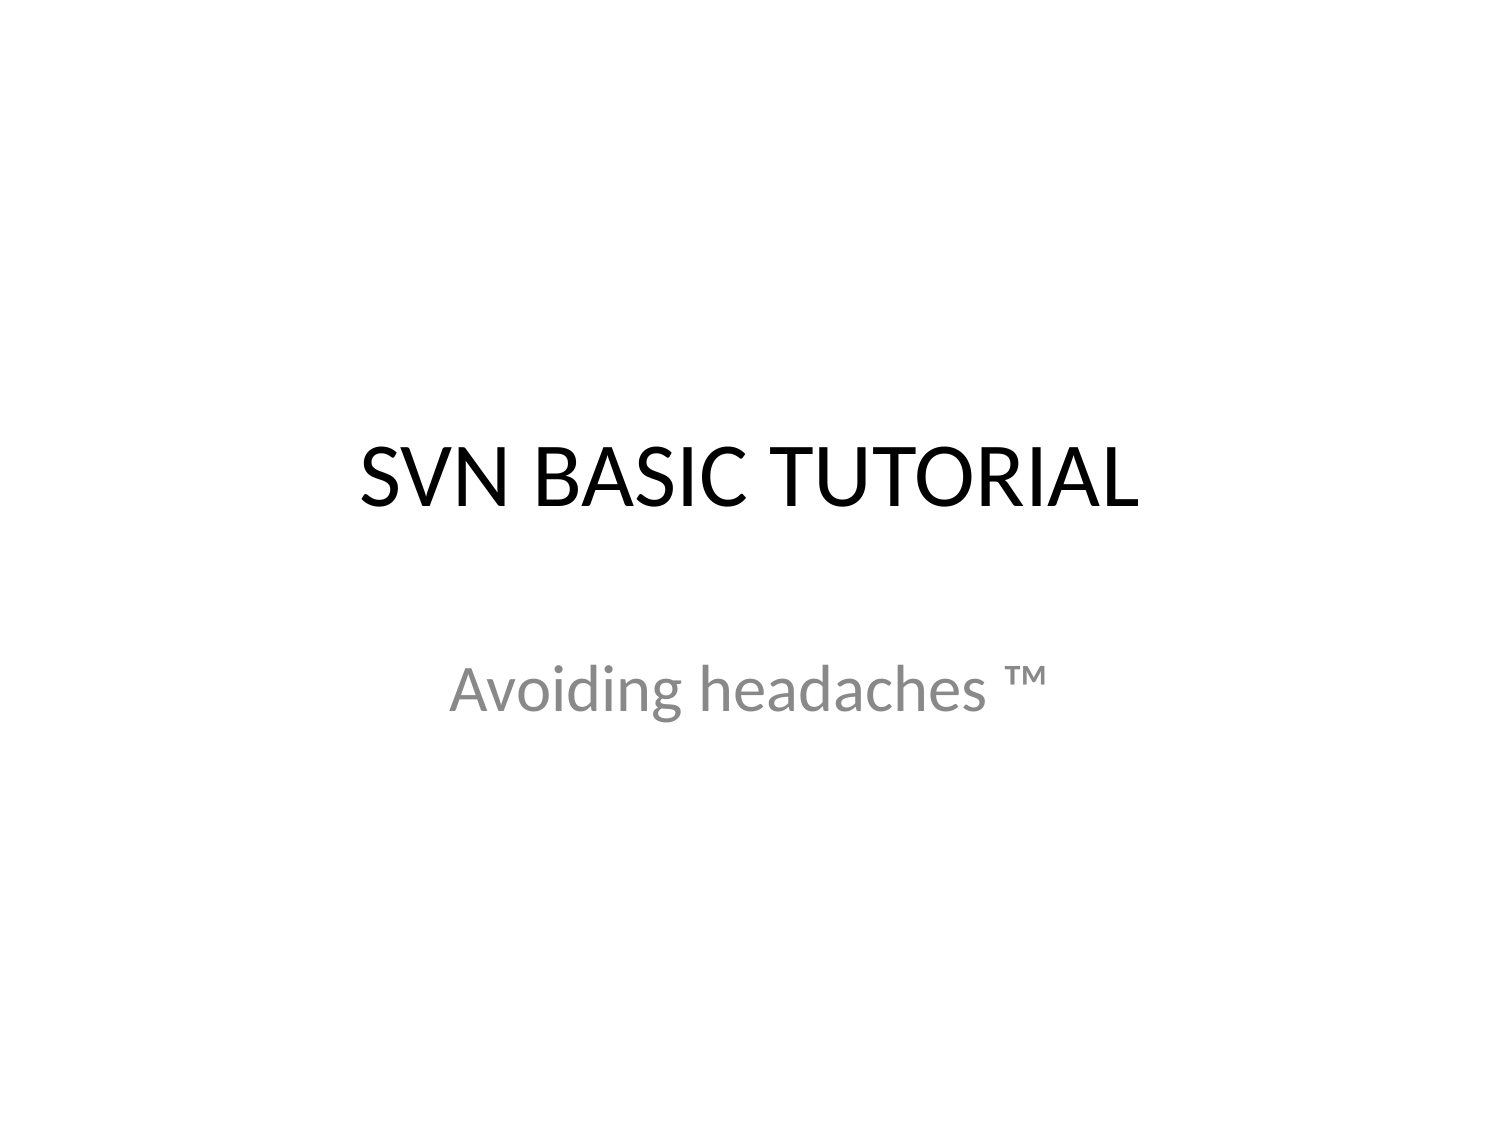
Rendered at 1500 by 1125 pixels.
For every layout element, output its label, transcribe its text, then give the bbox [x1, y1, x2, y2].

title SVN BASIC TUTORIAL [112, 349, 1388, 591]
subtitle Avoiding headaches ™ [225, 637, 1276, 925]
